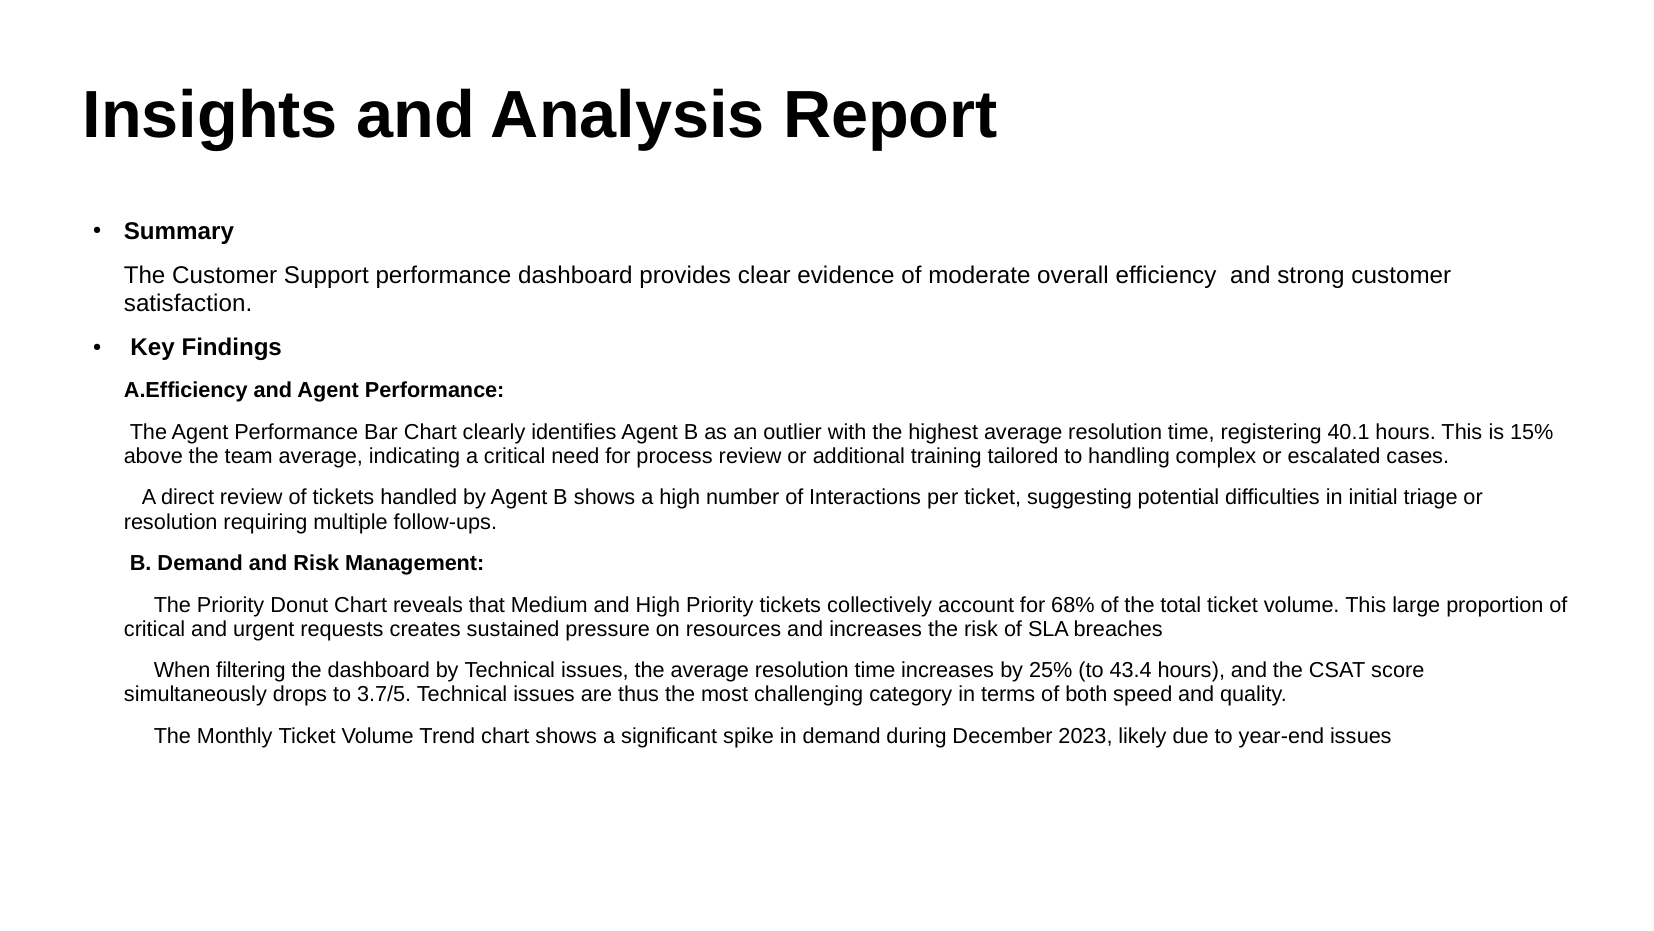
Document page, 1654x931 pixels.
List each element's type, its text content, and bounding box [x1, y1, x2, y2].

title Insights and Analysis Report [82, 37, 1571, 193]
list Summary The Customer Support performance dashboard provides clear evidence of moderate overall efficiency and strong customer satisfaction. Key Findings A.Efficiency and Agent Performance: The Agent Performance Bar Chart clearly identifies Agent B as an outlier with the highest average resolution time, registering 40.1 hours. This is 15% above the team average, indicating a critical need for process review or additional training tailored to handling complex or escalated cases. A direct review of tickets handled by Agent B shows a high number of Interactions per ticket, suggesting potential difficulties in initial triage or resolution requiring multiple follow-ups. B. Demand and Risk Management: The Priority Donut Chart reveals that Medium and High Priority tickets collectively account for 68% of the total ticket volume. This large proportion of critical and urgent requests creates sustained pressure on resources and increases the risk of SLA breaches When filtering the dashboard by Technical issues, the average resolution time increases by 25% (to 43.4 hours), and the CSAT score simultaneously drops to 3.7/5. Technical issues are thus the most challenging category in terms of both speed and quality. The Monthly Ticket Volume Trend chart shows a significant spike in demand during December 2023, likely due to year-end issues [82, 217, 1571, 758]
